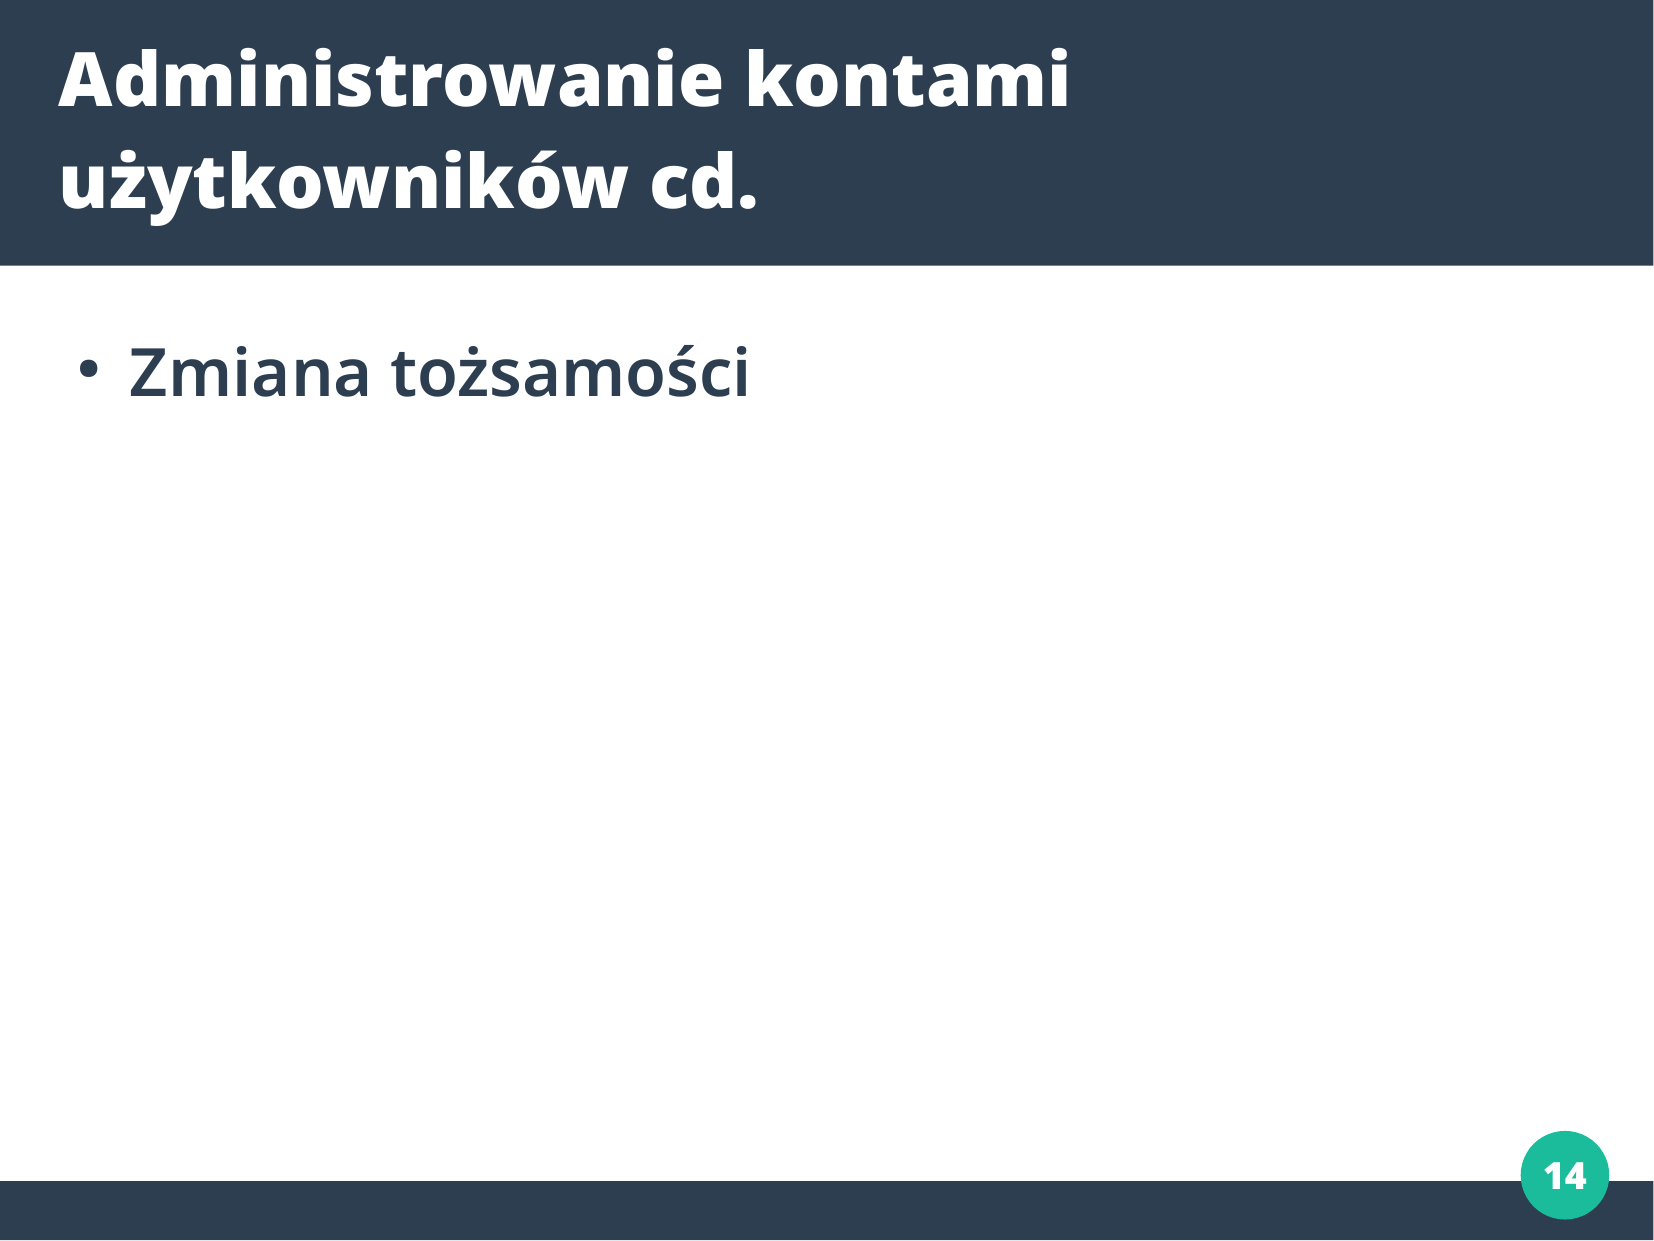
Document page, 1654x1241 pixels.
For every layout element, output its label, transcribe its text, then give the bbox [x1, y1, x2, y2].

list Zmiana tożsamości [59, 324, 1595, 1152]
title Administrowanie kontami użytkowników cd. [59, 49, 1595, 207]
